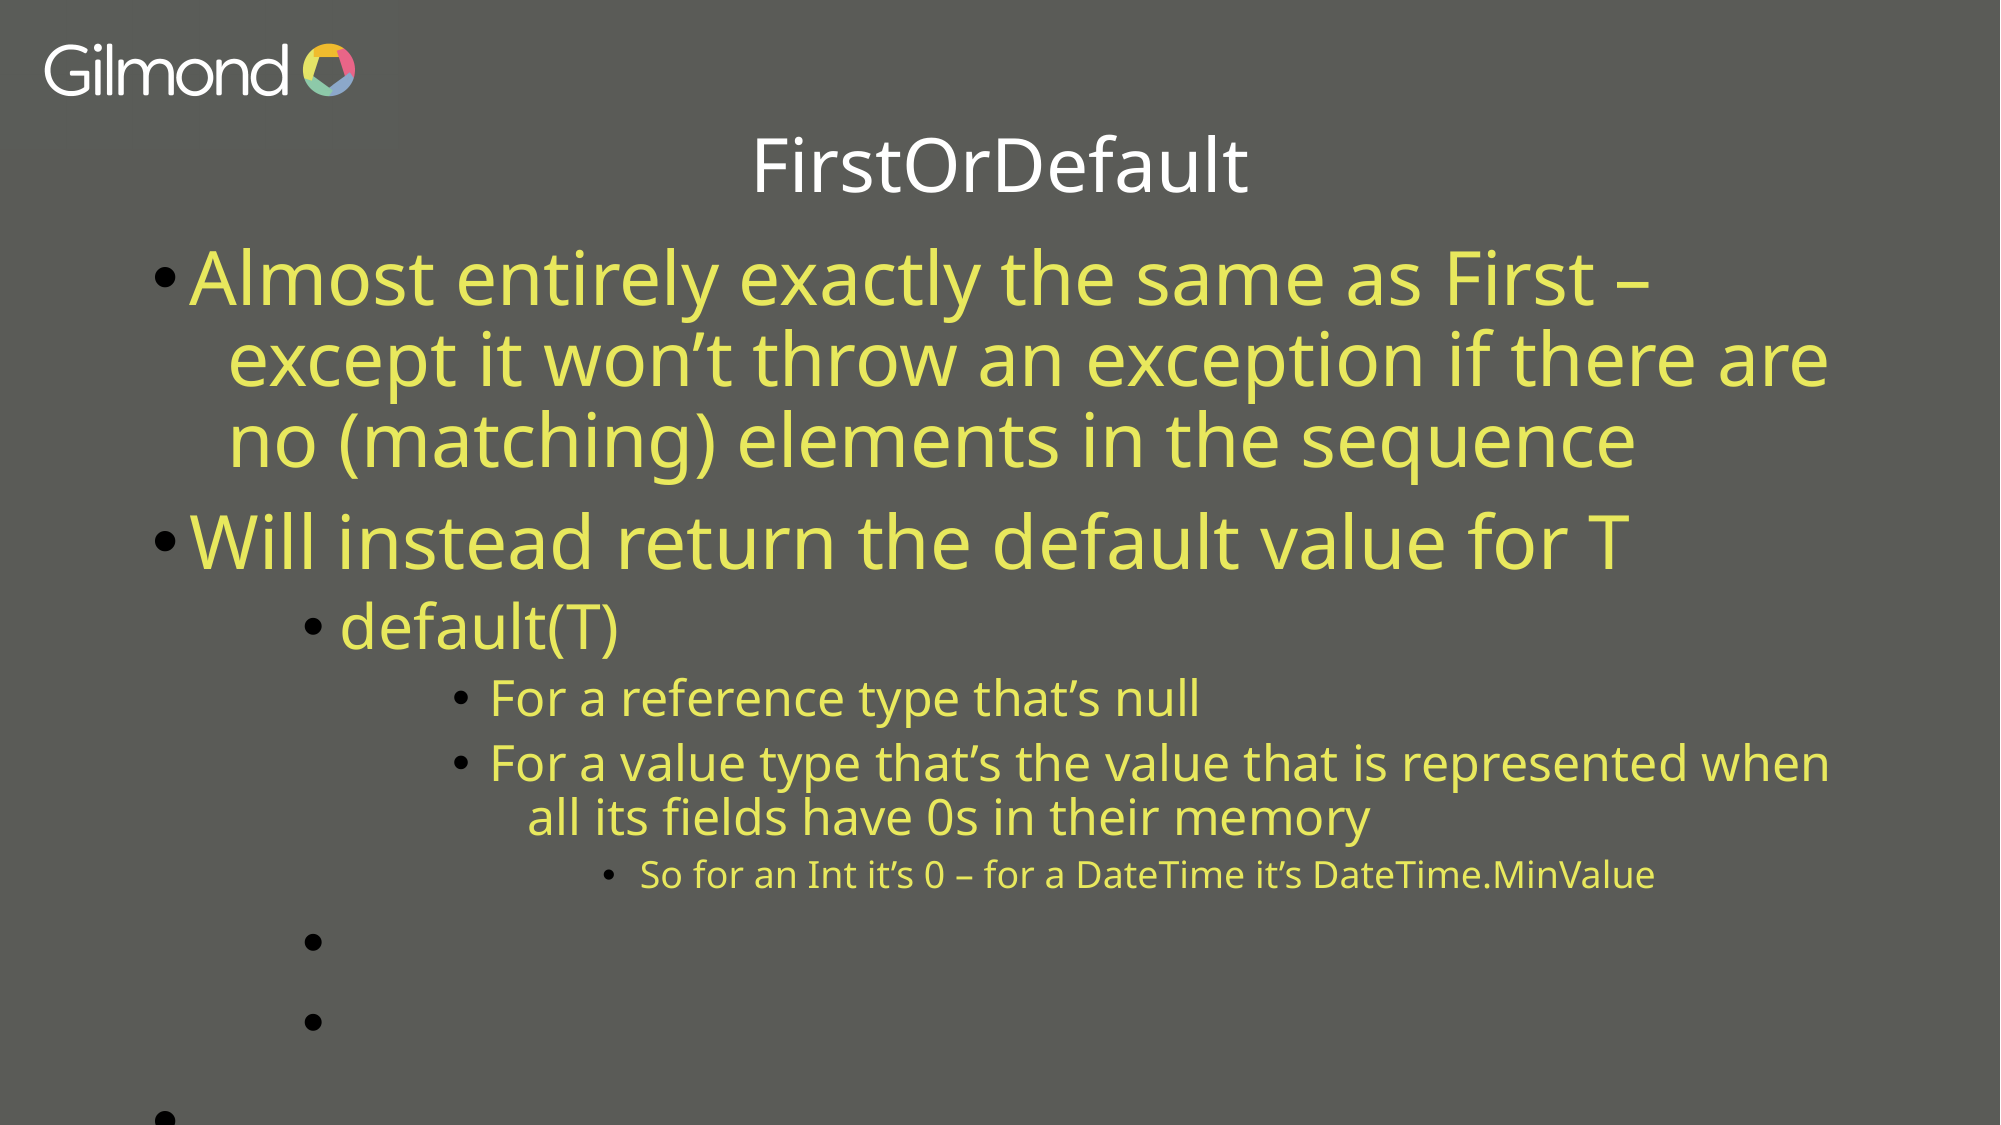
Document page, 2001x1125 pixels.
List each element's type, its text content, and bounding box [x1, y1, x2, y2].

title FirstOrDefault [137, 59, 1863, 233]
picture [0, 0, 399, 149]
list Almost entirely exactly the same as First – except it won’t throw an exception if there are no (matching) elements in the sequence Will instead return the default value for T default(T) For a reference type that’s null For a value type that’s the value that is represented when all its fields have 0s in their memory So for an Int it’s 0 – for a DateTime it’s DateTime.MinValue [137, 233, 1863, 1053]
